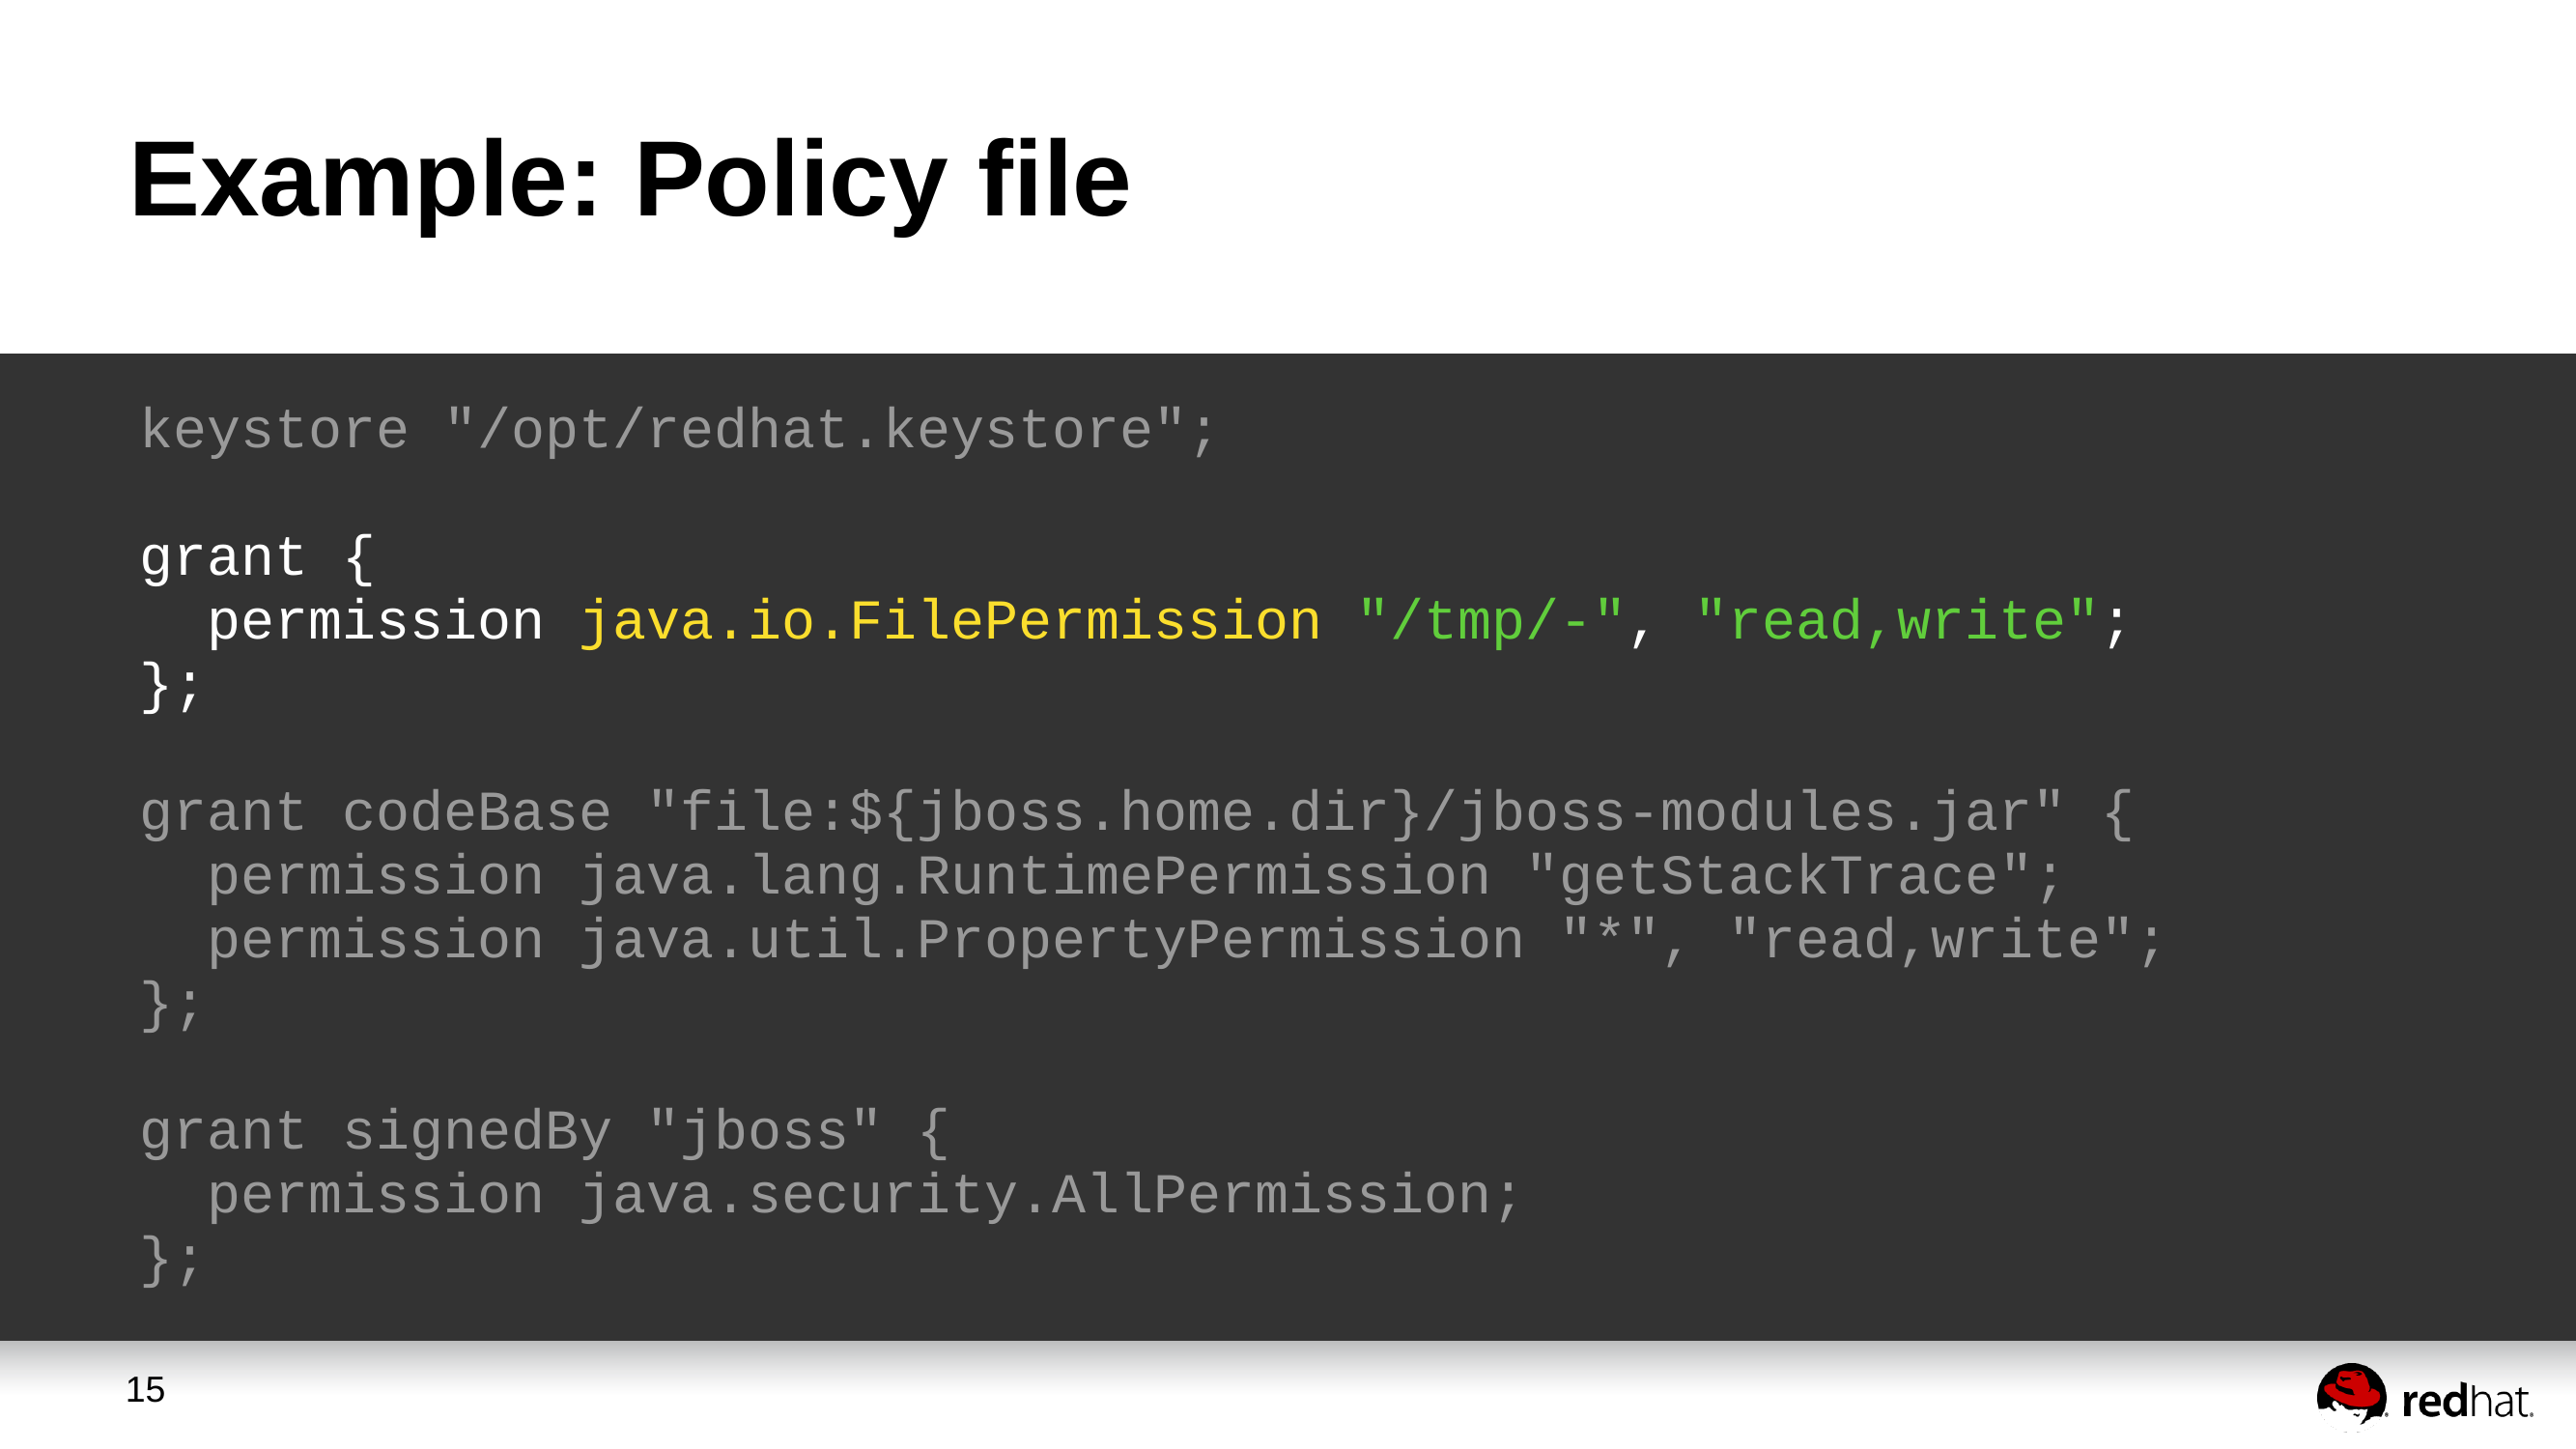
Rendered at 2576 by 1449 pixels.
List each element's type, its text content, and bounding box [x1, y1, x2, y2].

title Example: Policy file [128, 57, 2448, 300]
picture [0, 1341, 2576, 1445]
text_box keystore "/opt/redhat.keystore"; grant { permission java.io.FilePermission "/tmp/-", "read,write"; }; grant codeBase "file:${jboss.home.dir}/jboss-modules.jar" { permission java.lang.RuntimePermission "getStackTrace"; permission java.util.PropertyPermission "*", "read,write"; }; grant signedBy "jboss" { permission java.security.AllPermission; }; [0, 354, 2576, 1341]
